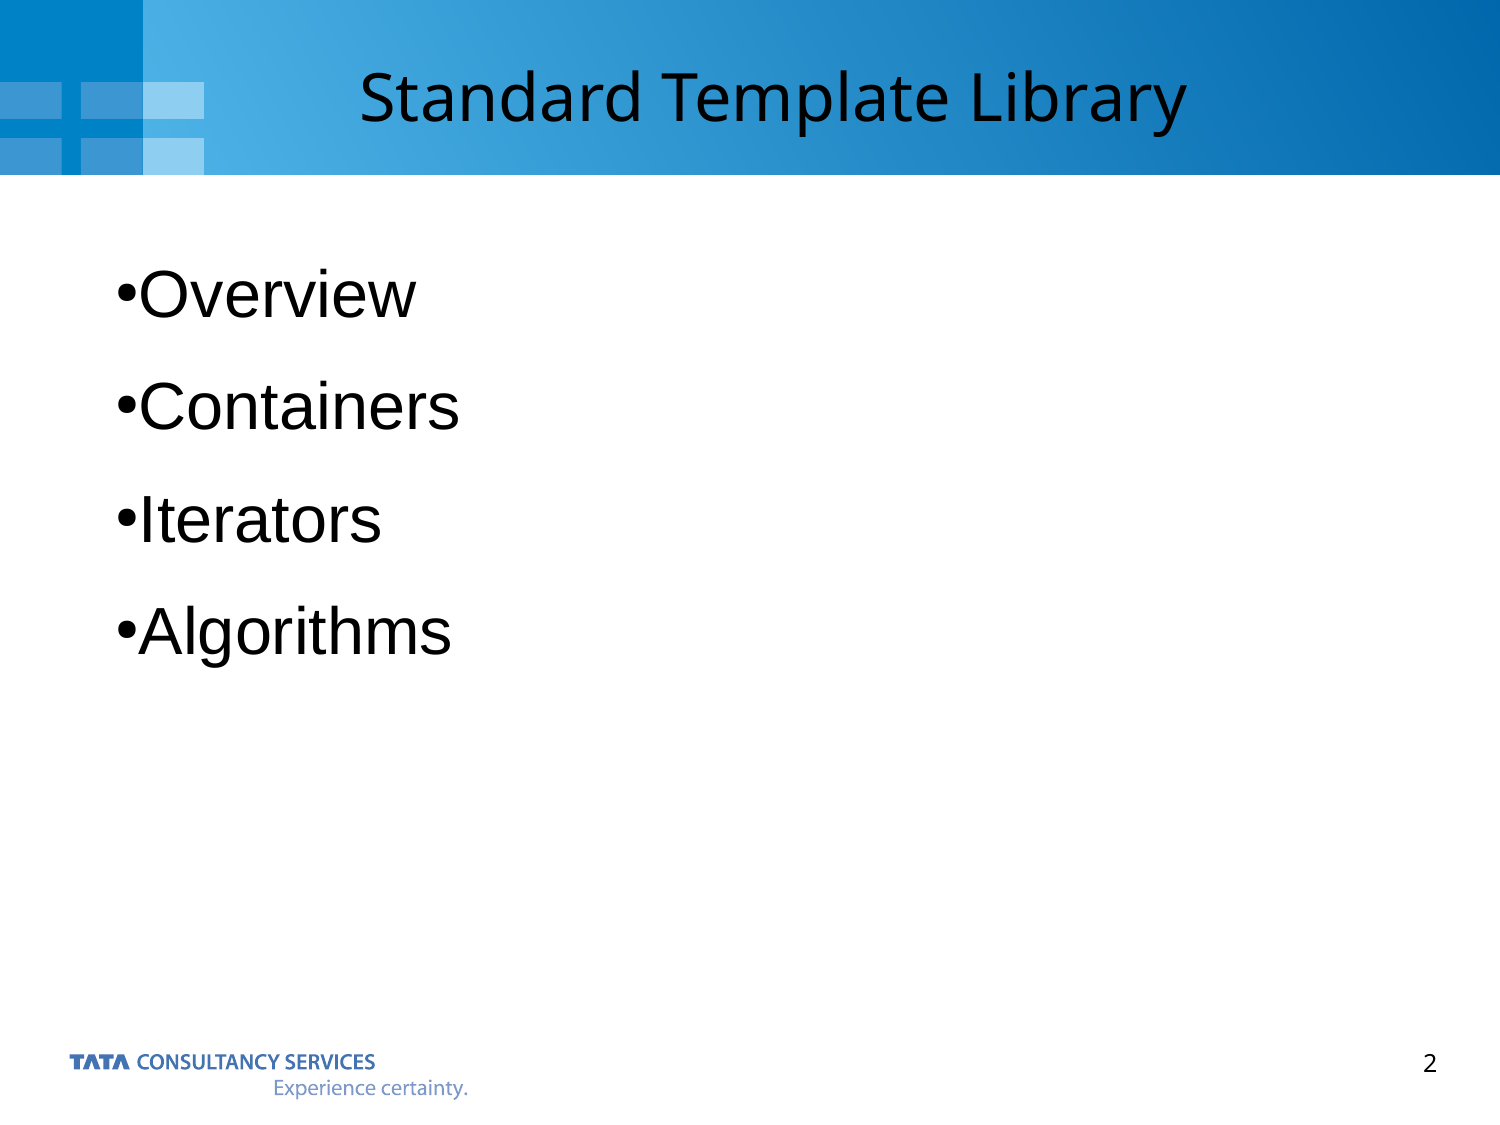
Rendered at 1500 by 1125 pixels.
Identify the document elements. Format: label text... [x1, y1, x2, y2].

text_box Standard Template Library [200, 1, 1347, 189]
text_box Overview Containers Iterators Algorithms [82, 212, 1394, 1004]
